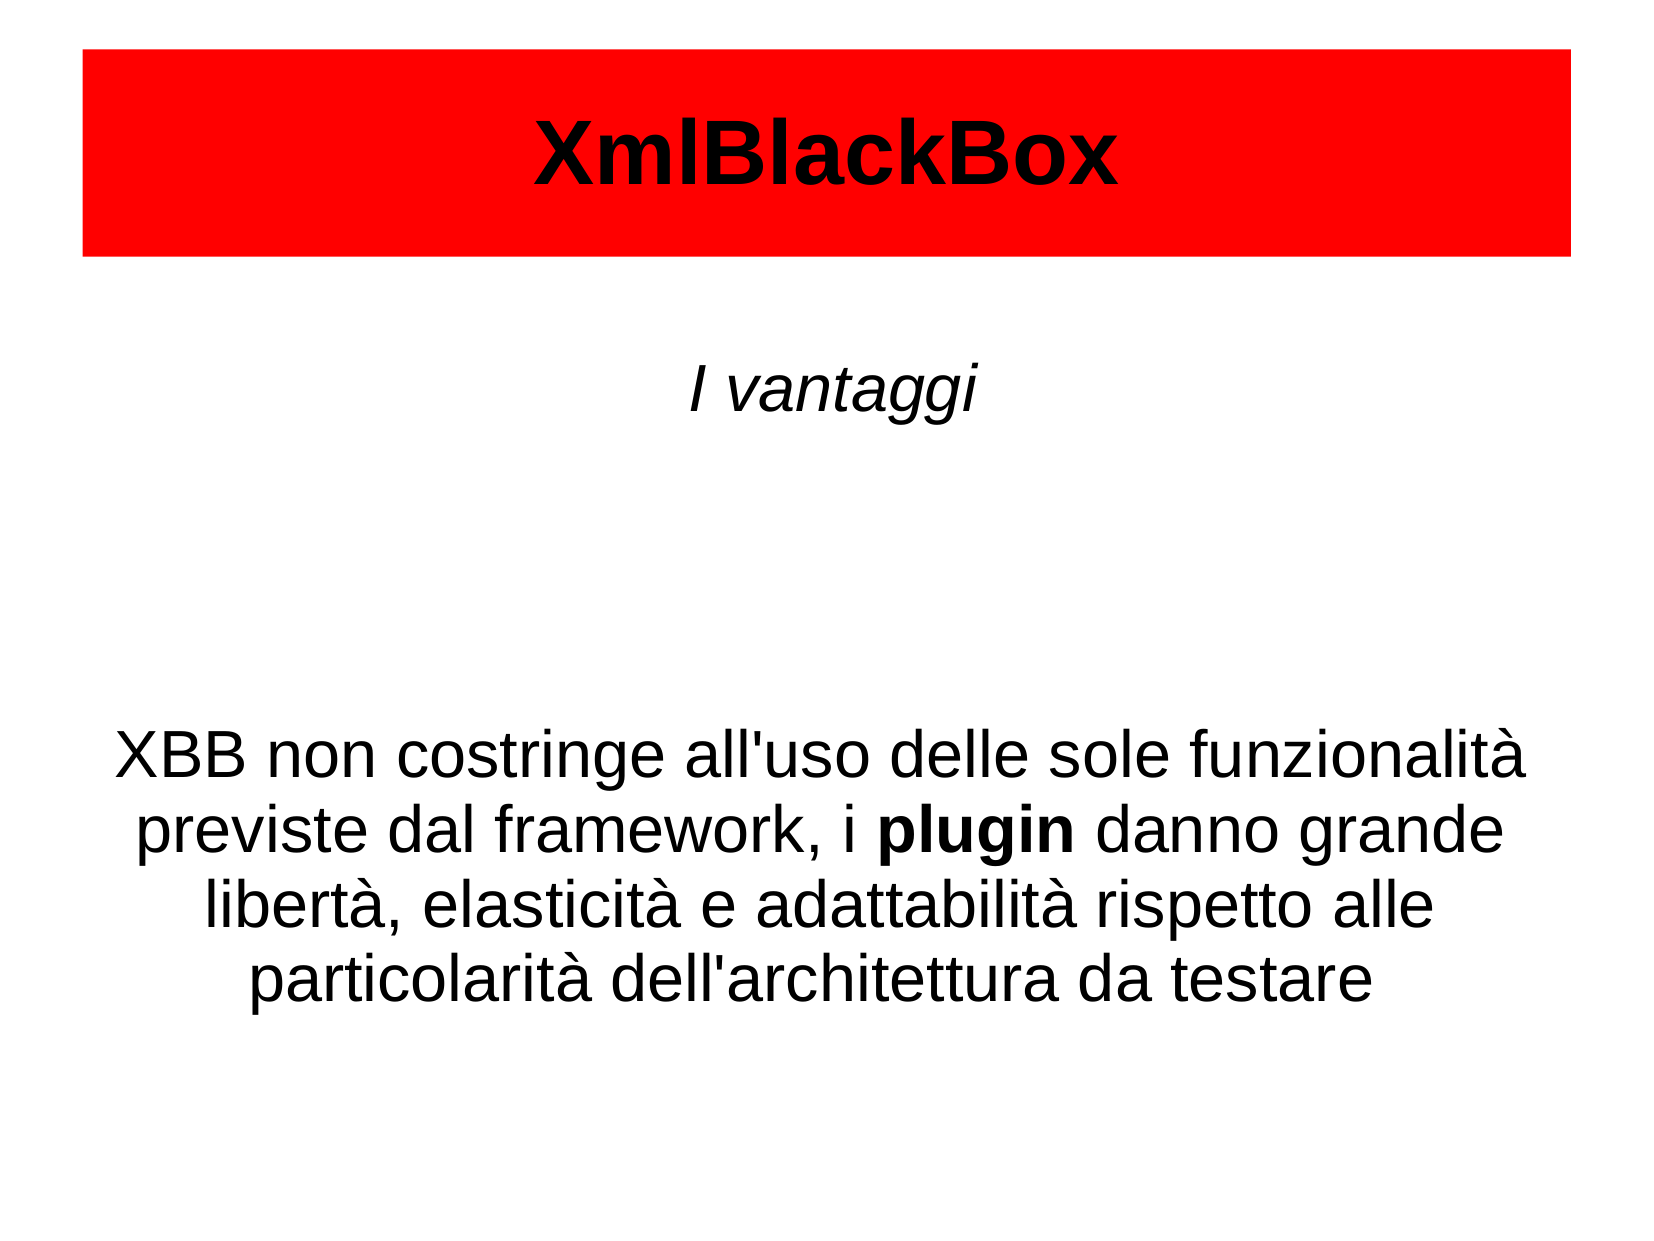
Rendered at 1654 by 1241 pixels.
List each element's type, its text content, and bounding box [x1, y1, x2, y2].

text_box I vantaggi [88, 295, 1577, 482]
title XmlBlackBox [82, 49, 1571, 257]
subtitle XBB non costringe all'uso delle sole funzionalità previste dal framework, i plugin danno grande libertà, elasticità e adattabilità rispetto alle particolarità dell'architettura da testare [76, 581, 1565, 1152]
